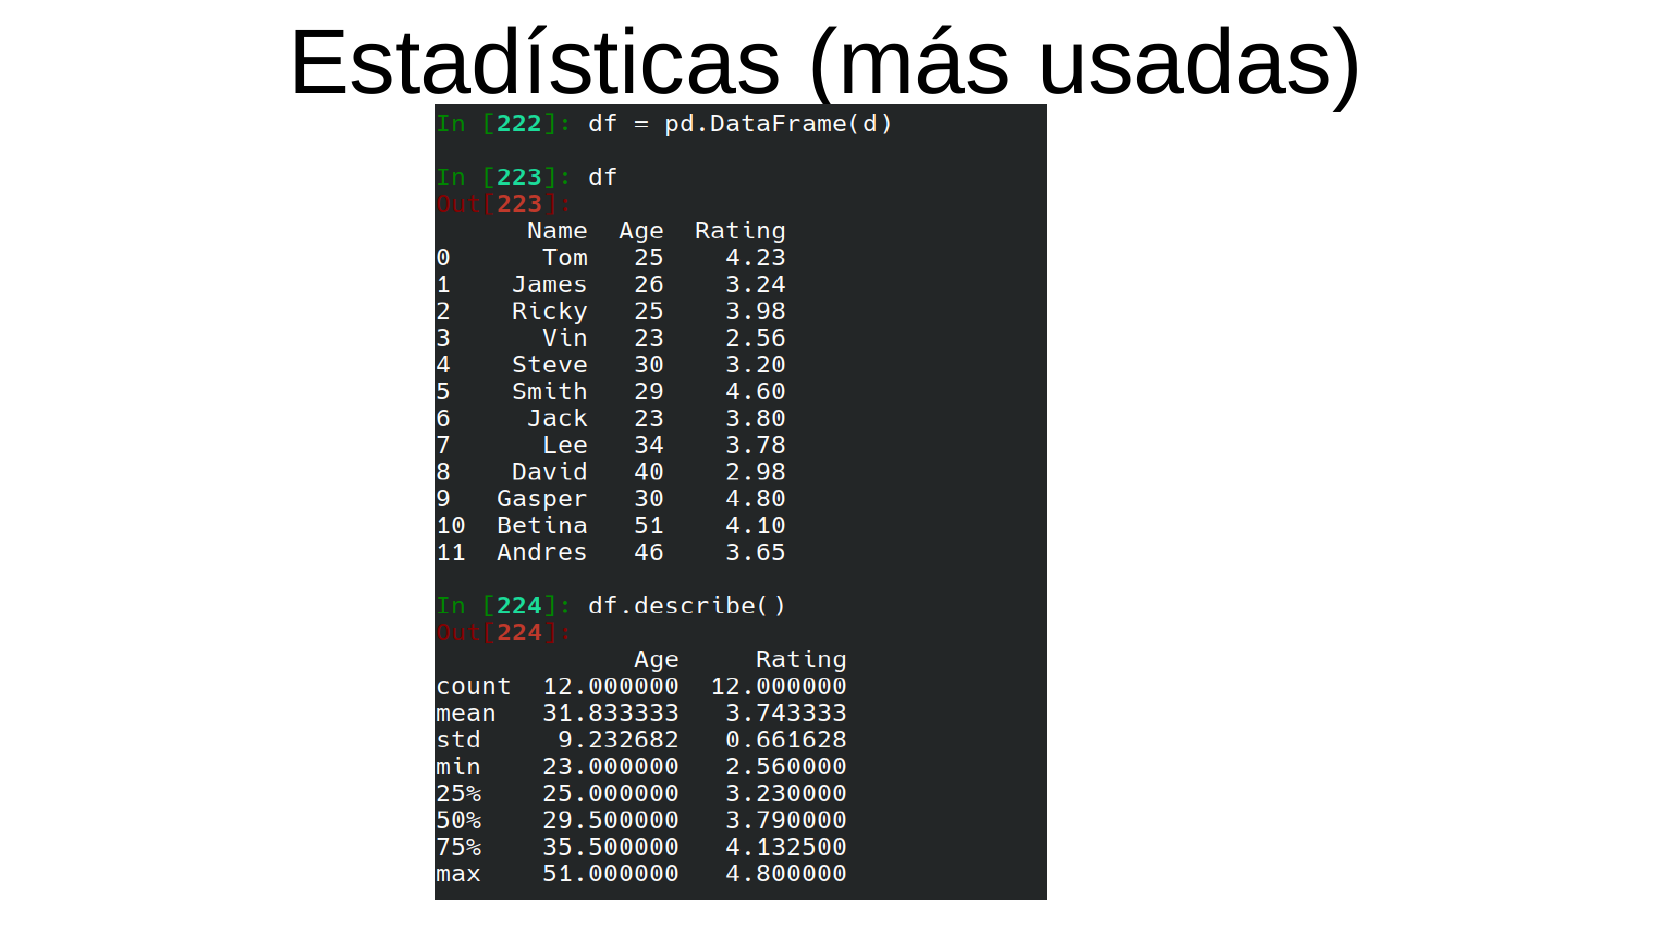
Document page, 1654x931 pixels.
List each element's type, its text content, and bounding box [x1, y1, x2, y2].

picture [435, 104, 1047, 901]
title Estadísticas (más usadas) [82, 0, 1571, 140]
